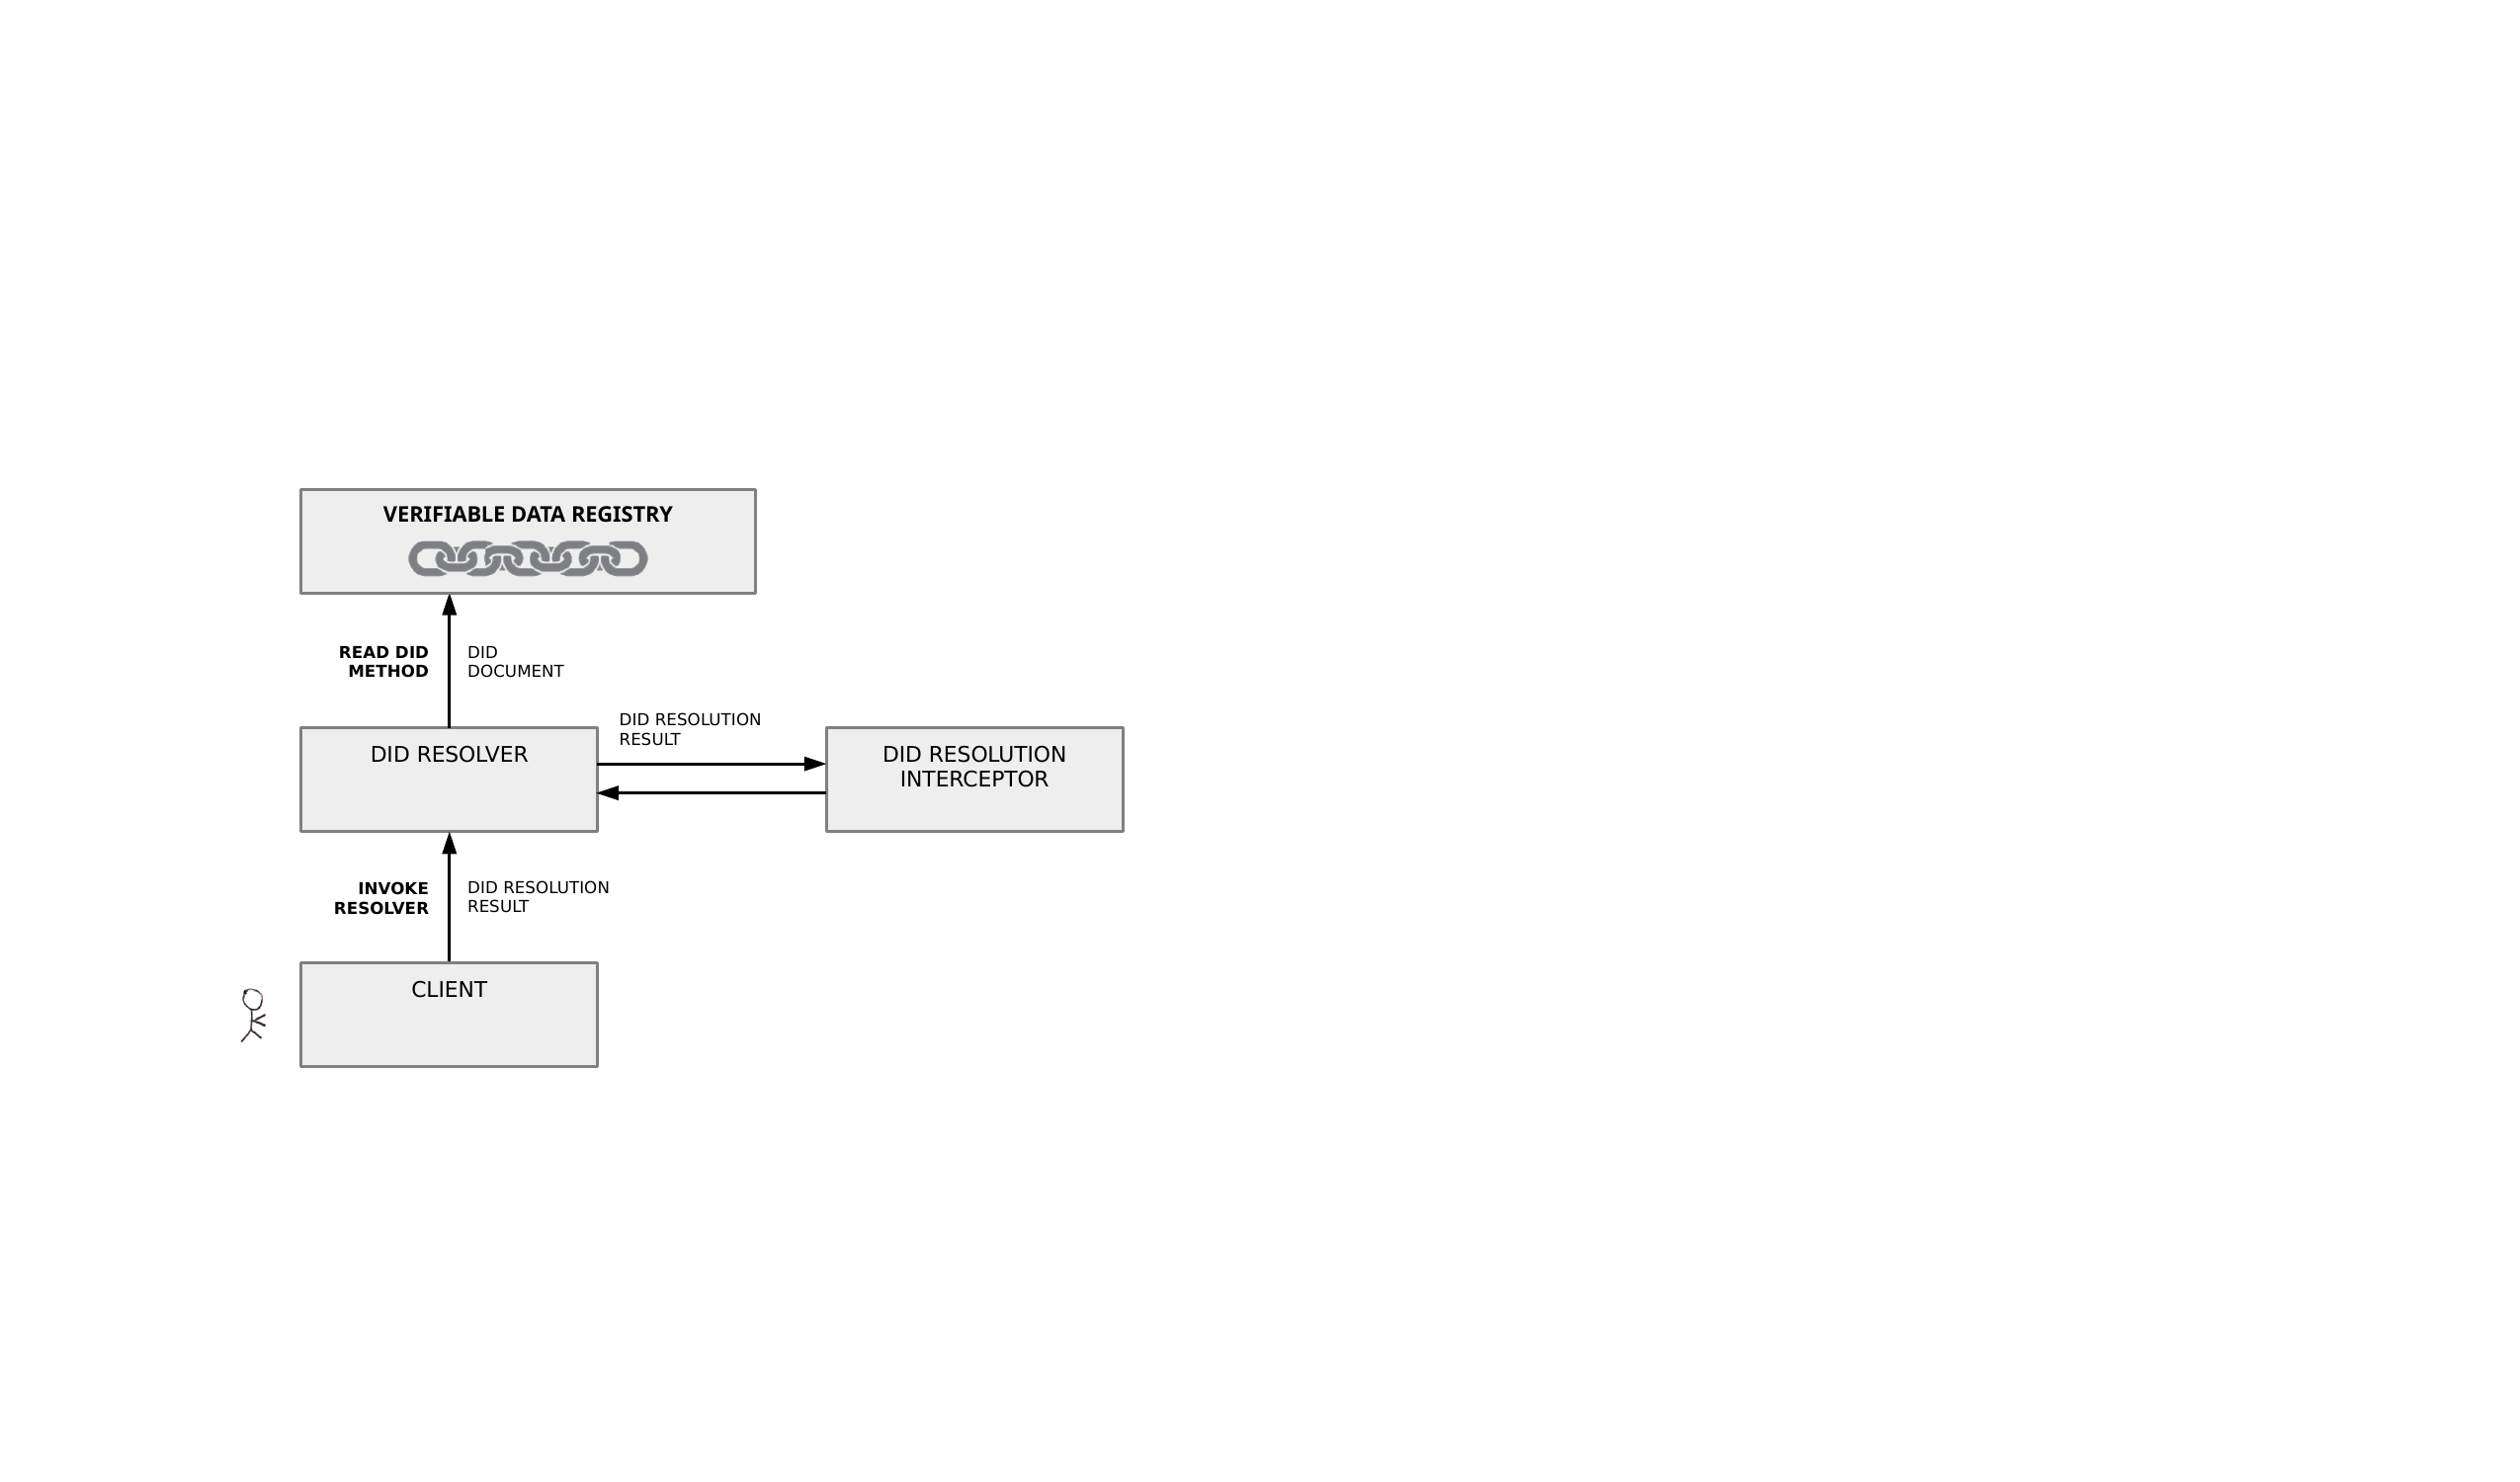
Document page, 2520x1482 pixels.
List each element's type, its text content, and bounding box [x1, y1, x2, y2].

text_box INVOKE RESOLVER [306, 871, 445, 926]
text_box DID RESOLUTION RESULT [453, 870, 705, 925]
picture [236, 985, 270, 1045]
text_box VERIFIABLE DATA REGISTRY [300, 489, 756, 594]
text_box DID RESOLVER [300, 727, 598, 832]
text_box DID RESOLUTION INTERCEPTOR [826, 727, 1124, 832]
picture [398, 532, 658, 586]
text_box CLIENT [300, 962, 598, 1067]
text_box DID DOCUMENT [453, 635, 705, 690]
text_box READ DID METHOD [324, 635, 445, 690]
text_box DID RESOLUTION RESULT [604, 703, 857, 757]
